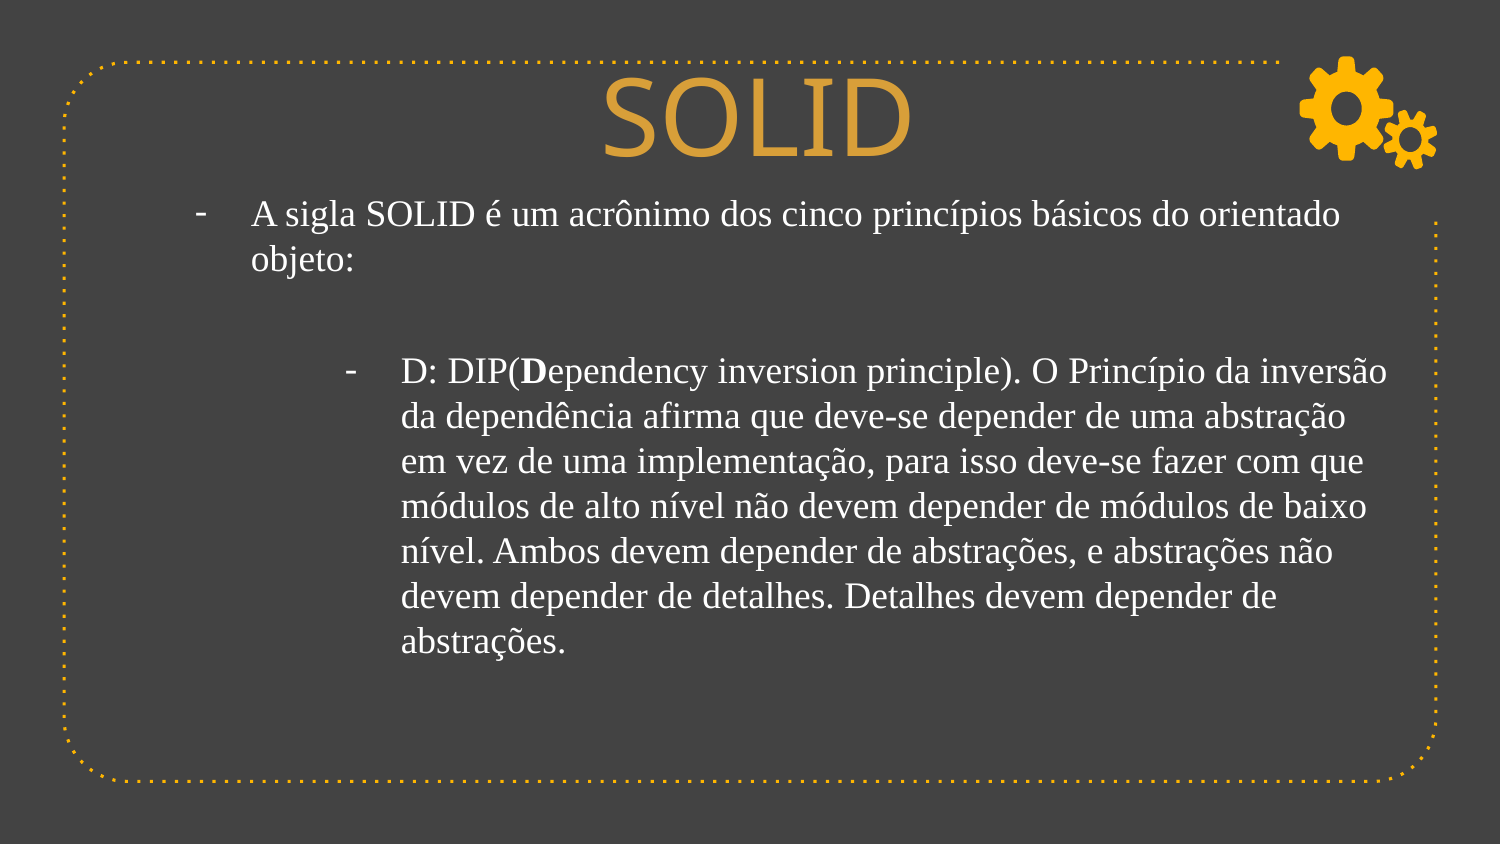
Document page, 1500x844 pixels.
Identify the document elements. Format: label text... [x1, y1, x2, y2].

title SOLID [1332, 92, 1361, 125]
title SOLID [59, 32, 1458, 127]
text_box [1299, 56, 1394, 161]
list A sigla SOLID é um acrônimo dos cinco princípios básicos do orientado objeto: D: DIP(Dependency inversion principle). O Princípio da inversão da dependência afirma que deve-se depender de uma abstração em vez de uma implementação, para isso deve-se fazer com que módulos de alto nível não devem depender de módulos de baixo nível. Ambos devem depender de abstrações, e abstrações não devem depender de detalhes. Detalhes devem depender de abstrações. [160, 173, 1412, 776]
text_box [1383, 109, 1437, 170]
